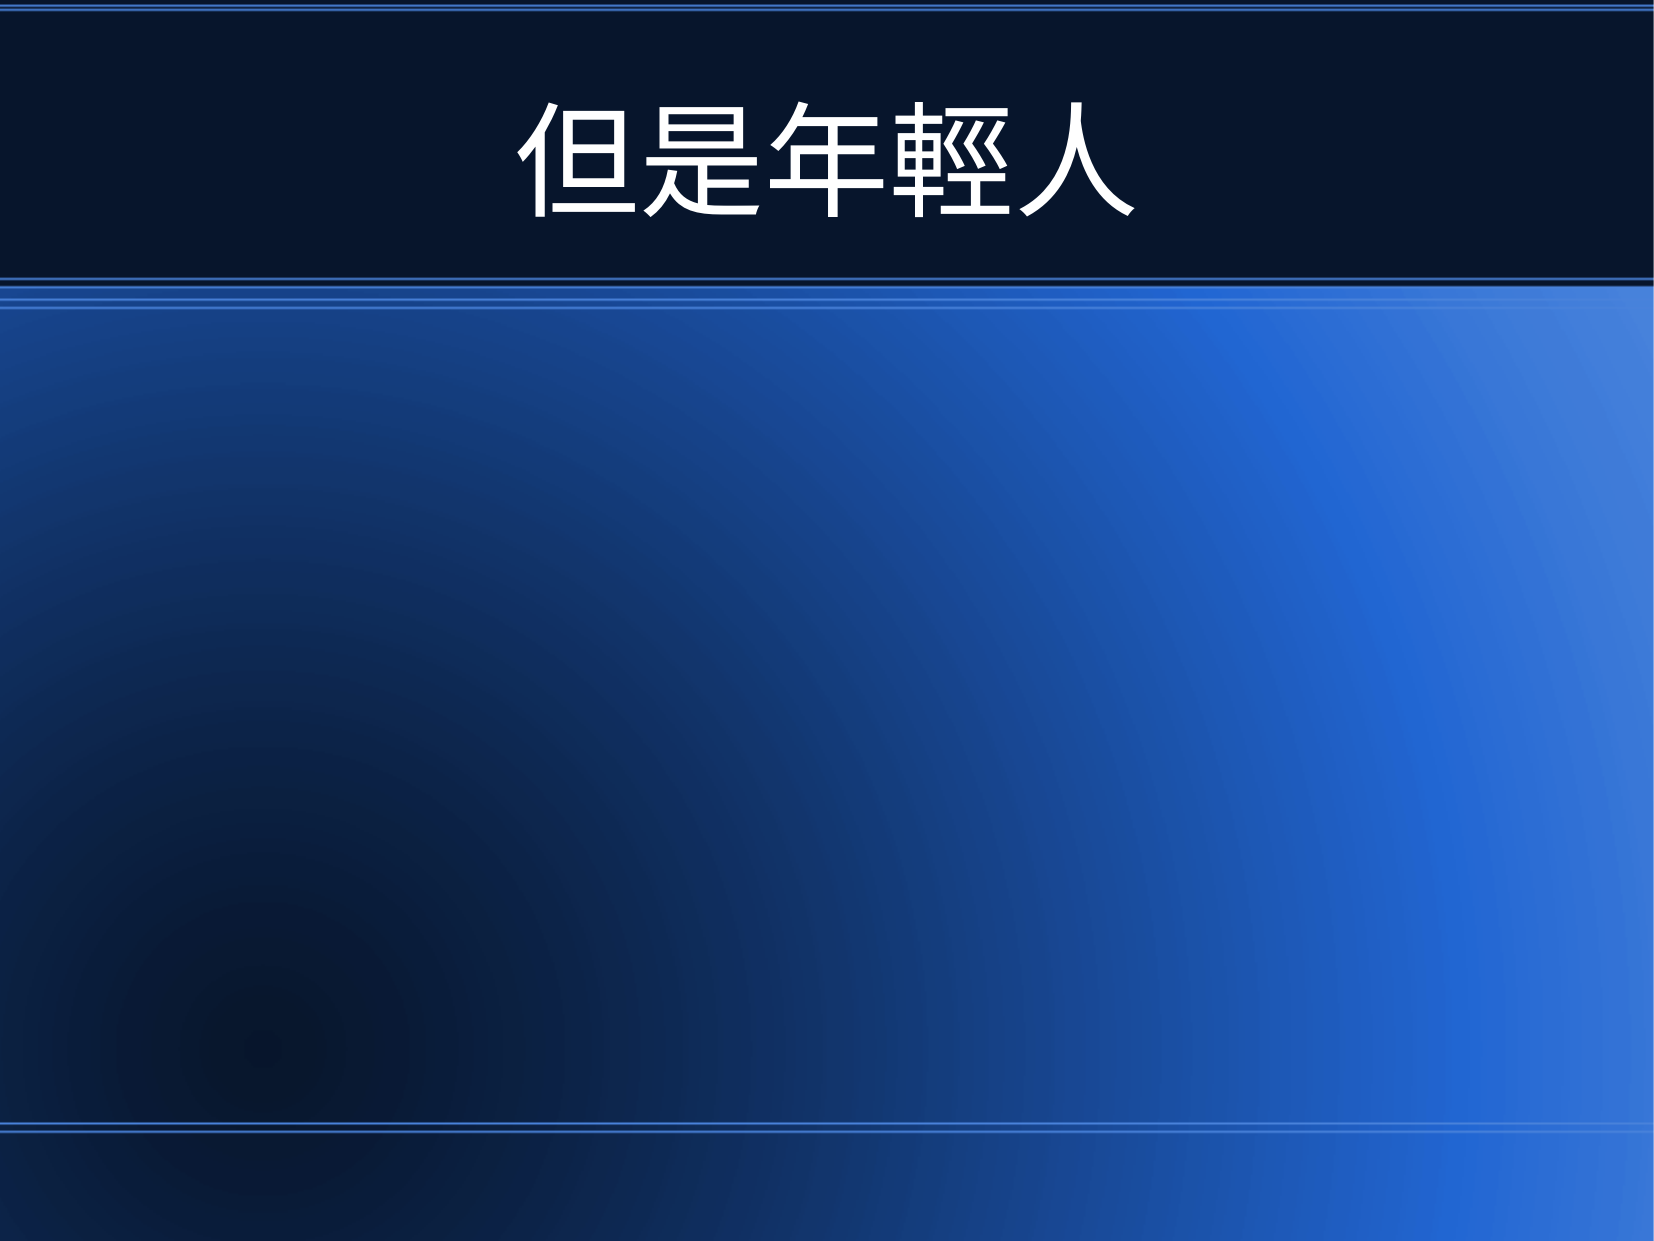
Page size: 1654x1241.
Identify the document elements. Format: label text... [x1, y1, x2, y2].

title 但是年輕人 [82, 49, 1571, 257]
picture [0, 0, 1654, 1241]
